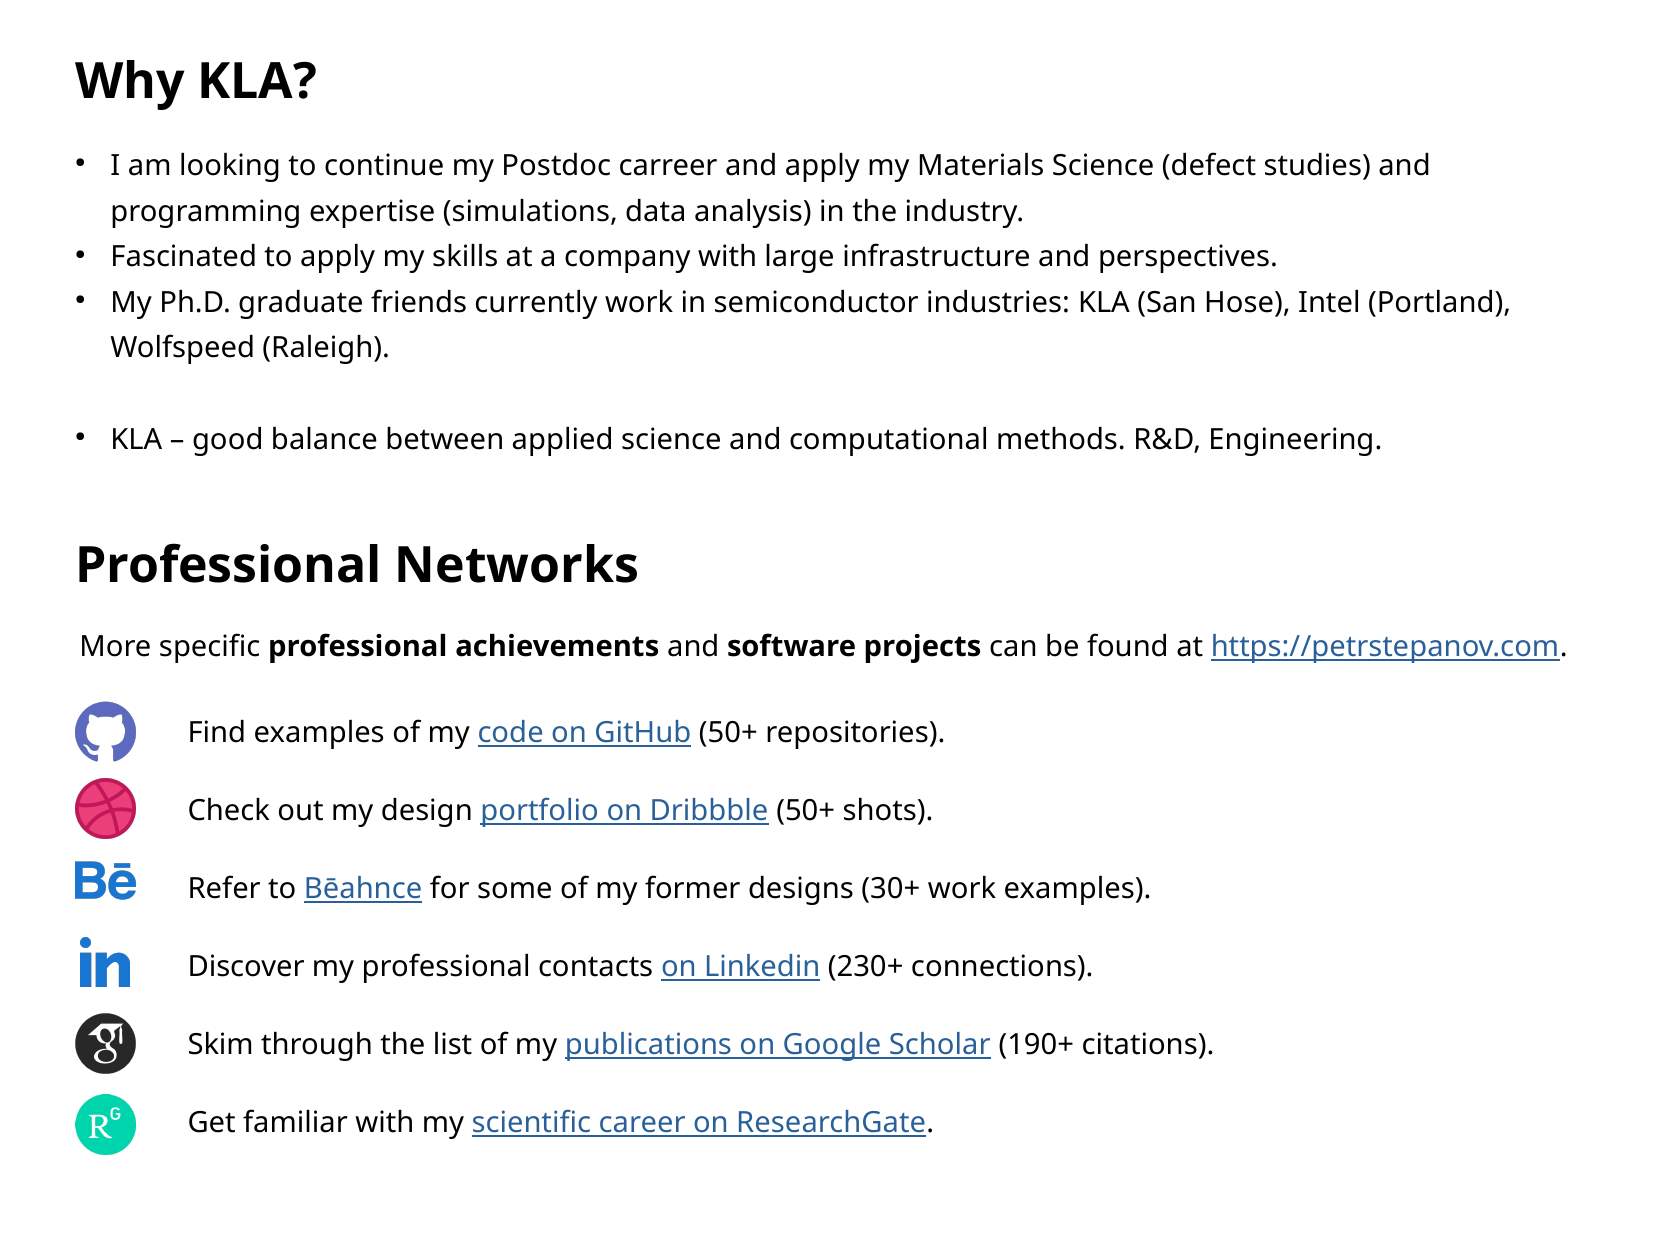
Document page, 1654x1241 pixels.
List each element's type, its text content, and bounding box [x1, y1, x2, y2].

text_box Professional Networks [75, 529, 1576, 604]
picture [75, 850, 136, 911]
text_box Why KLA? [75, 45, 1576, 120]
picture [75, 1013, 136, 1074]
picture [80, 937, 130, 987]
picture [75, 1094, 136, 1155]
picture [75, 701, 136, 762]
text_box More specific professional achievements and software projects can be found at https://petrstepanov.com. [79, 625, 1576, 695]
text_box I am looking to continue my Postdoc carreer and apply my Materials Science (defect studies) and programming expertise (simulations, data analysis) in the industry. Fascinated to apply my skills at a company with large infrastructure and perspectives. My Ph.D. graduate friends currently work in semiconductor industries: KLA (San Hose), Intel (Portland), Wolfspeed (Raleigh). KLA – good balance between applied science and computational methods. R&D, Engineering. [75, 138, 1588, 416]
text_box Find examples of my code on GitHub (50+ repositories). Check out my design portfolio on Dribbble (50+ shots). Refer to Bēahnce for some of my former designs (30+ work examples). Discover my professional contacts on Linkedin (230+ connections). Skim through the list of my publications on Google Scholar (190+ citations). Get familiar with my scientific career on ResearchGate. [187, 695, 1576, 1232]
picture [75, 778, 136, 839]
